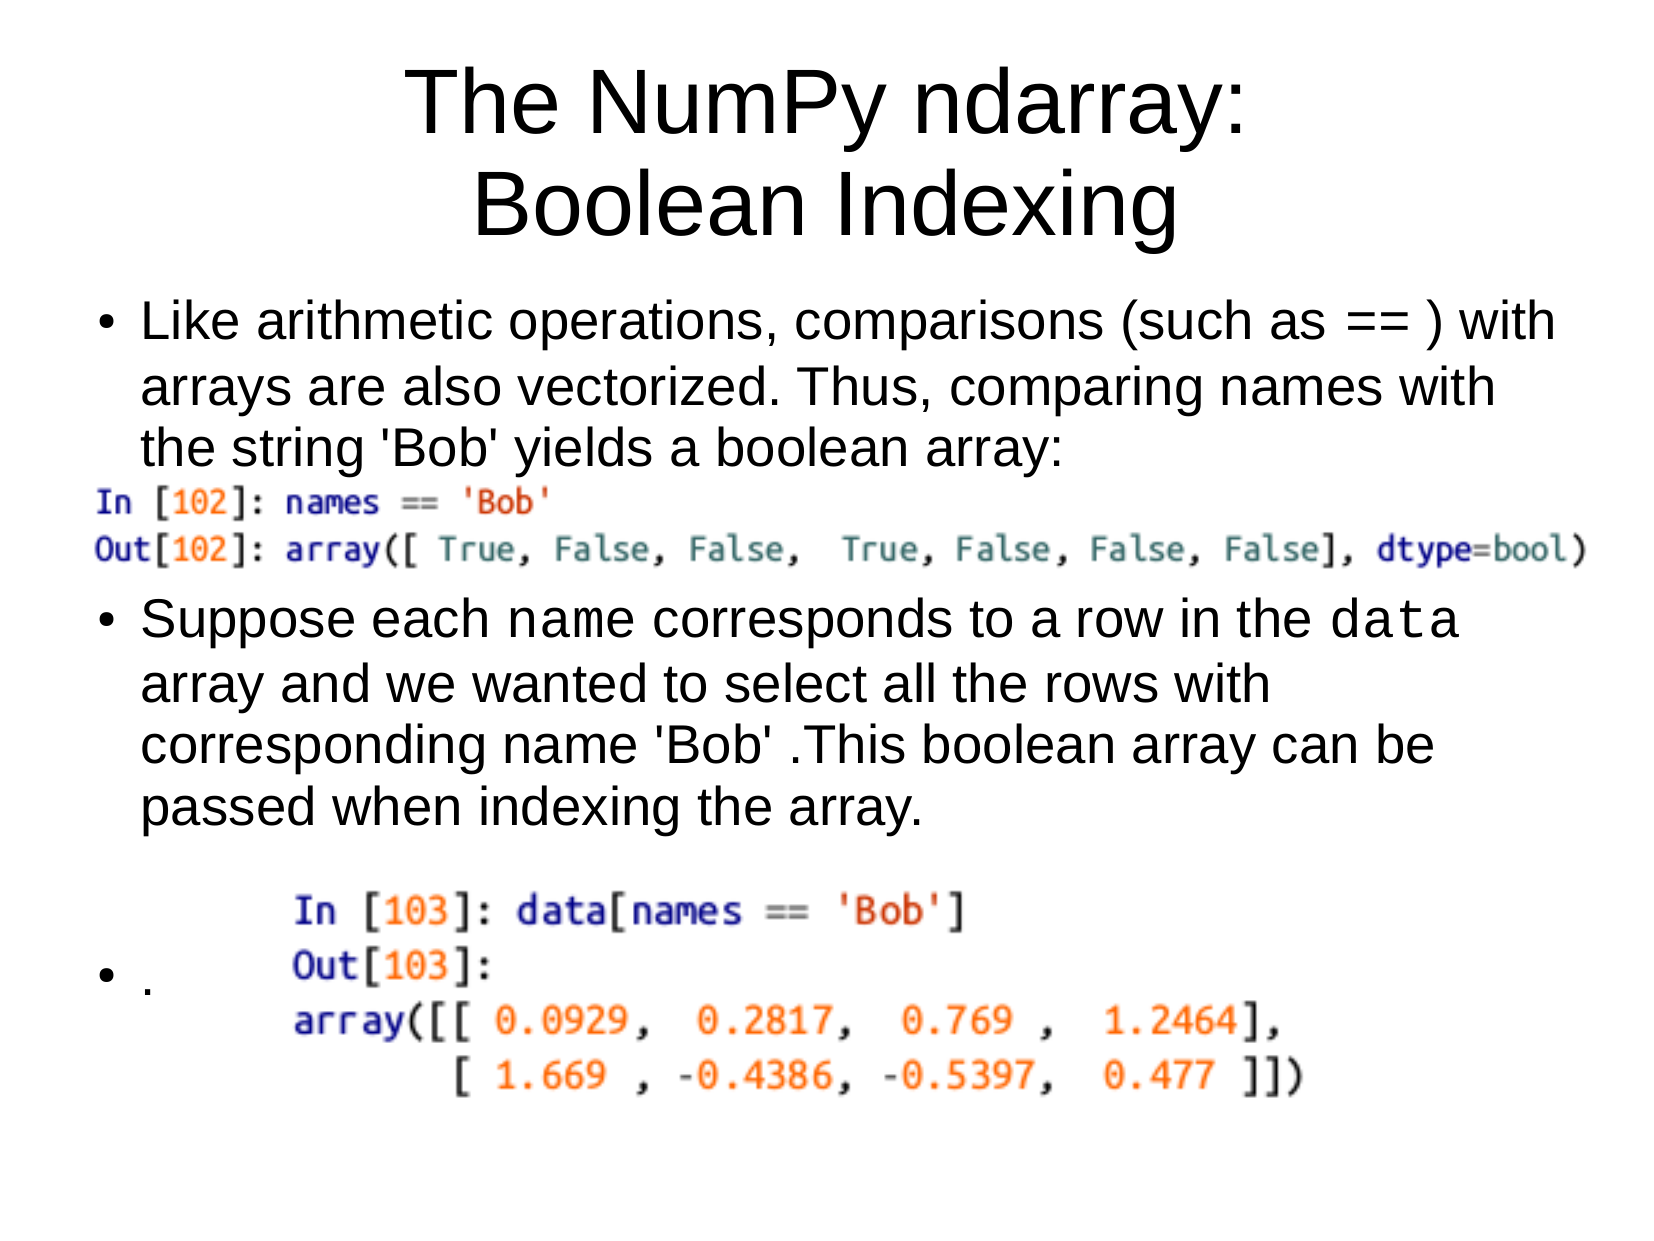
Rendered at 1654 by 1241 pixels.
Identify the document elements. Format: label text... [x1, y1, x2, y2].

picture [84, 479, 1621, 571]
picture [280, 884, 1336, 1117]
list Like arithmetic operations, comparisons (such as == ) with arrays are also vectorized. Thus, comparing names with the string 'Bob' yields a boolean array: Suppose each name corresponds to a row in the data array and we wanted to select all the rows with corresponding name 'Bob' .This boolean array can be passed when indexing the array. . [82, 290, 1571, 1010]
title The NumPy ndarray: Boolean Indexing [82, 49, 1571, 257]
